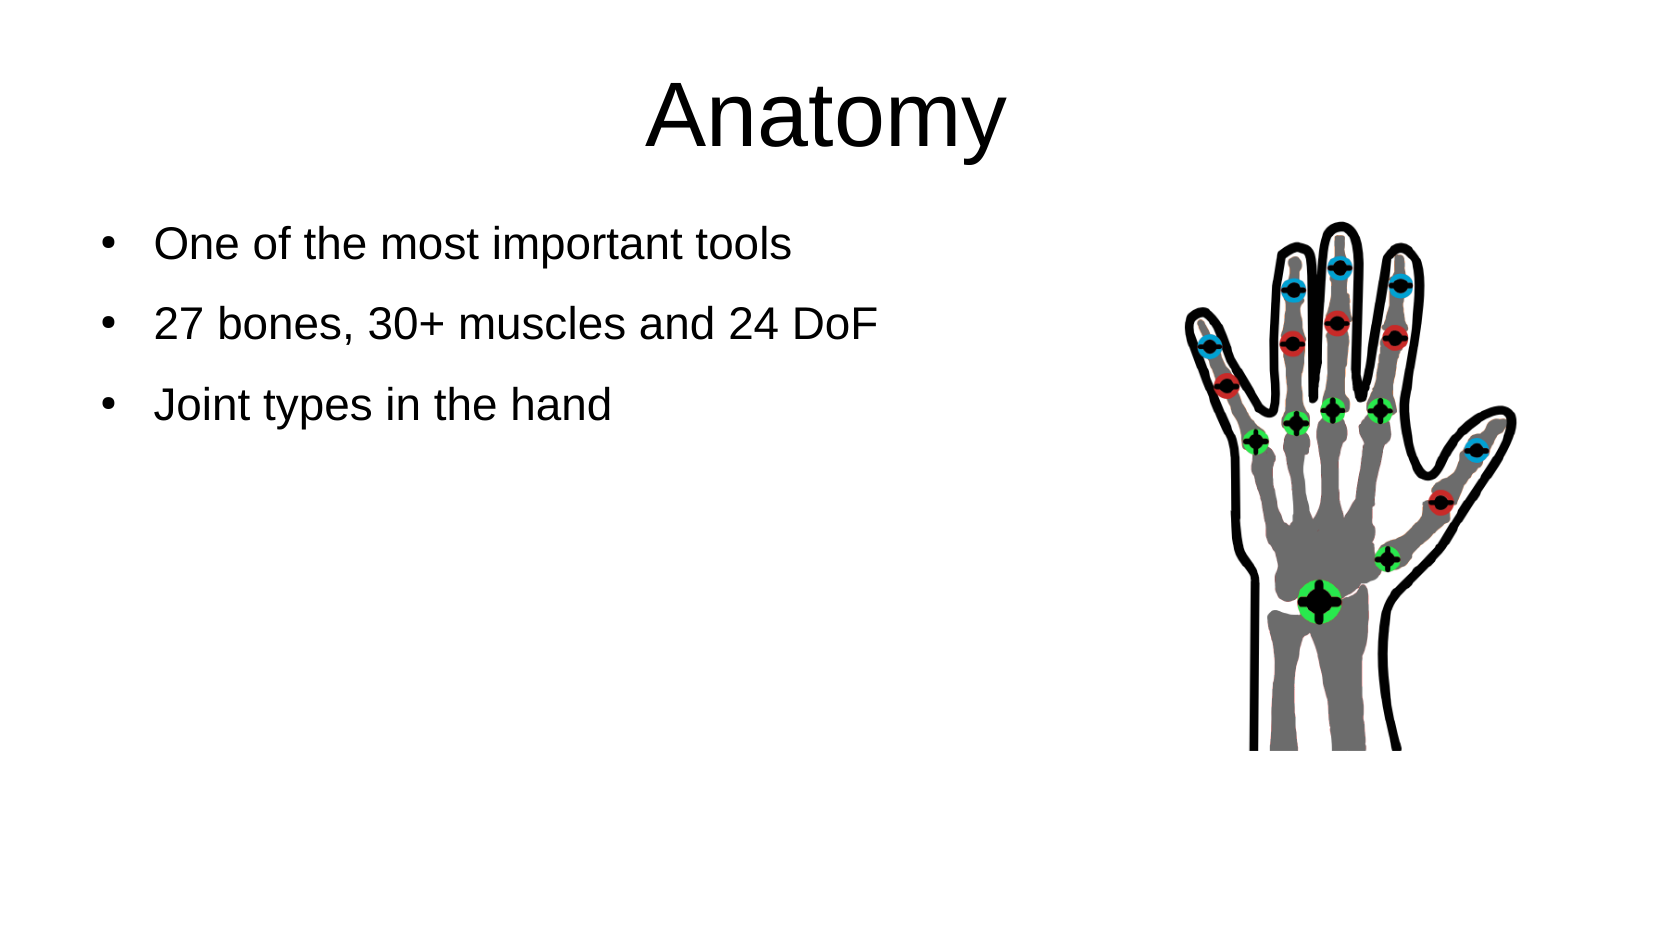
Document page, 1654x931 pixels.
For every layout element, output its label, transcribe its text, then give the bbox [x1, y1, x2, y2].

list One of the most important tools 27 bones, 30+ muscles and 24 DoF Joint types in the hand [82, 217, 1119, 758]
picture [1119, 215, 1571, 766]
title Anatomy [82, 37, 1571, 193]
